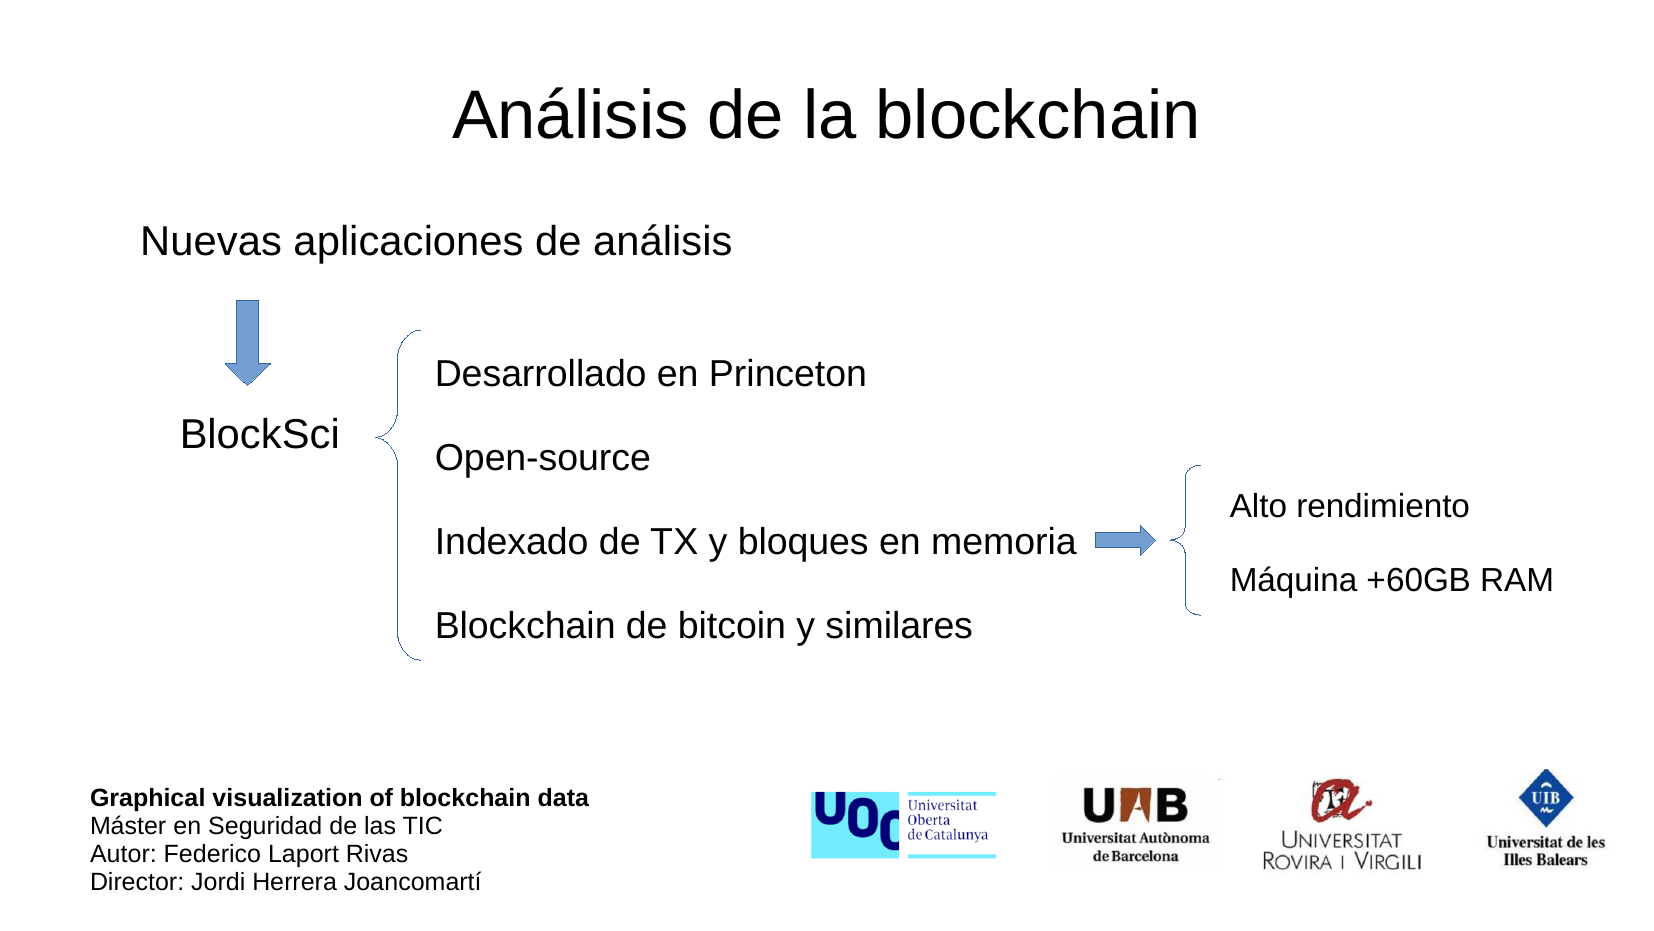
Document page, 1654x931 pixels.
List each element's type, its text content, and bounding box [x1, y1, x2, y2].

text_box BlockSci [165, 403, 391, 466]
text_box Alto rendimiento Máquina +60GB RAM [1215, 480, 1636, 643]
text_box Nuevas aplicaciones de análisis [90, 210, 781, 314]
text_box [225, 300, 271, 386]
text_box Graphical visualization of blockchain data Máster en Seguridad de las TIC Autor: Federico Laport Rivas Director: Jordi Herrera Joancomartí [90, 783, 616, 896]
picture [788, 752, 1636, 901]
text_box [1095, 525, 1156, 556]
text_box Desarrollado en Princeton Open-source Indexado de TX y bloques en memoria Blockchain de bitcoin y similares [420, 345, 1141, 738]
title Análisis de la blockchain [82, 37, 1571, 193]
